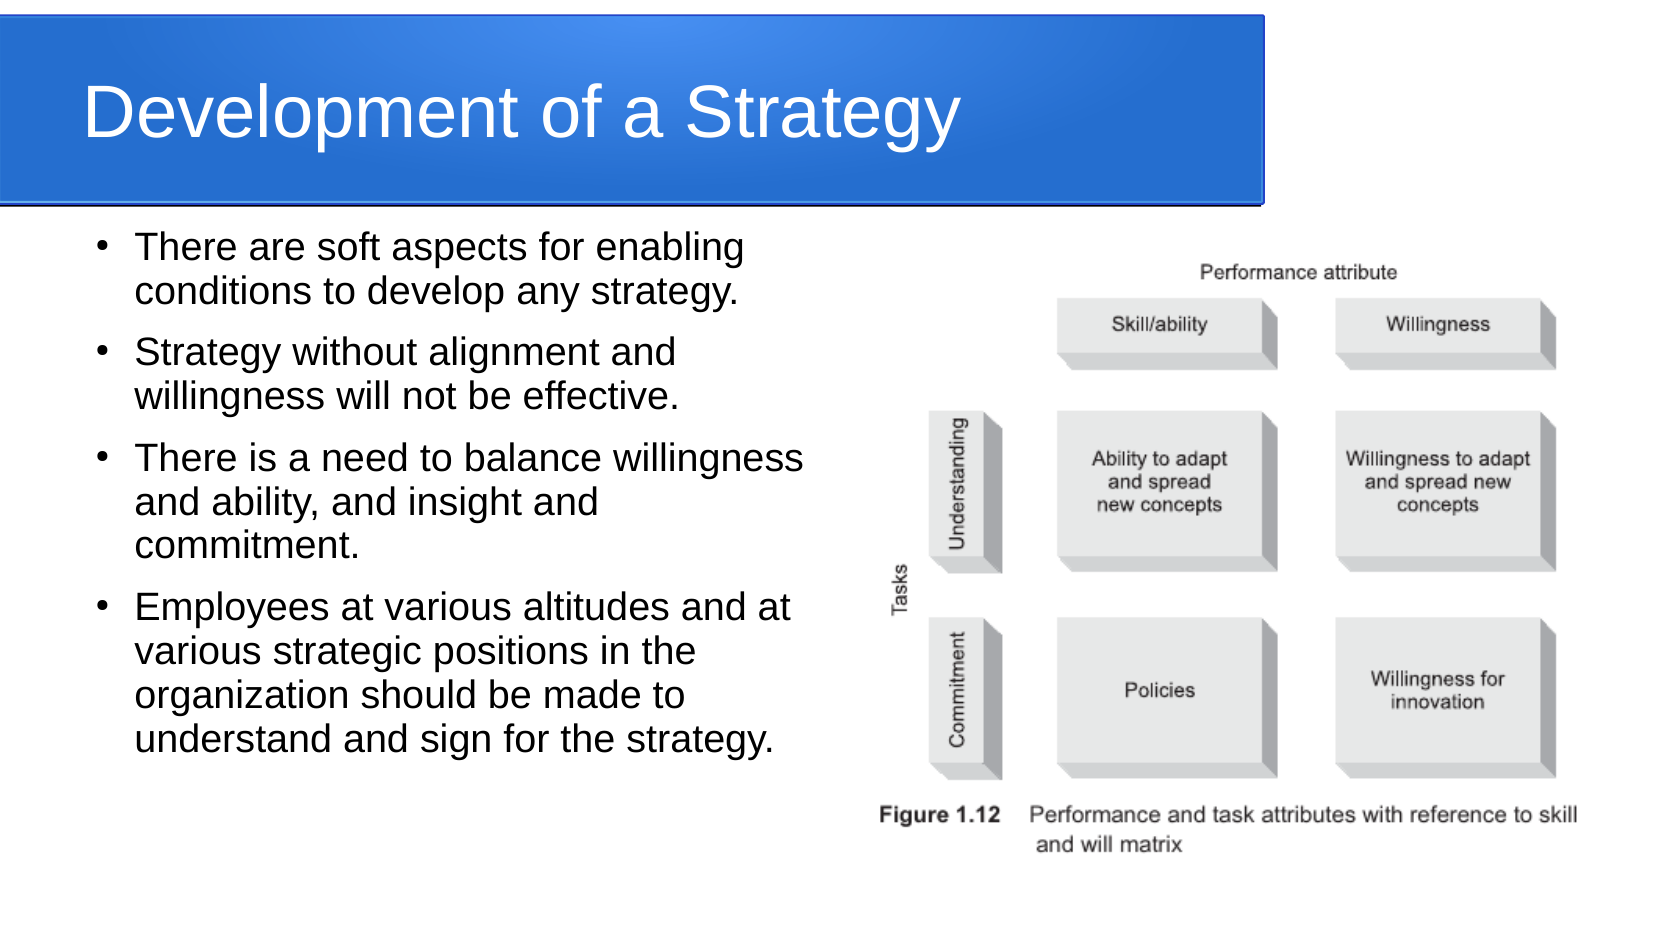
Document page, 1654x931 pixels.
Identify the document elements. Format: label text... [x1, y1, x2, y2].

title Development of a Strategy [82, 35, 1235, 189]
list There are soft aspects for enabling conditions to develop any strategy. Strategy without alignment and willingness will not be effective. There is a need to balance willingness and ability, and insight and commitment. Employees at various altitudes and at various strategic positions in the organization should be made to understand and sign for the strategy. [82, 224, 809, 764]
picture [865, 242, 1597, 871]
